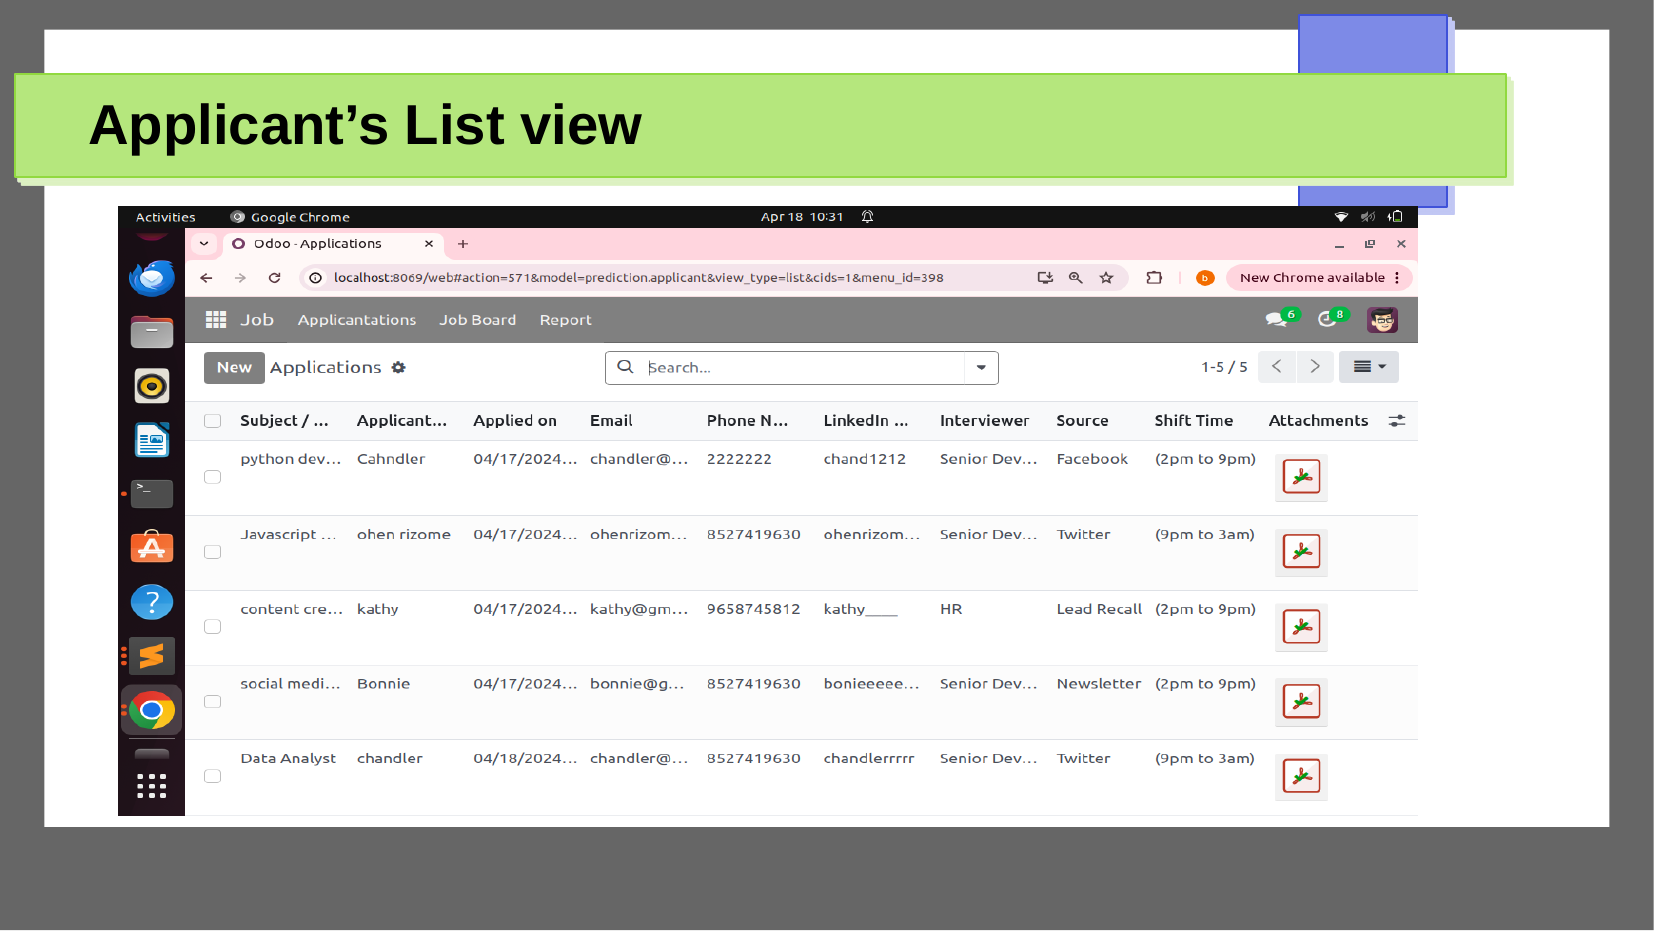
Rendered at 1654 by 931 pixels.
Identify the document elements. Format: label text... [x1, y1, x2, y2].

title Applicant’s List view [88, 73, 1506, 178]
picture [118, 206, 1418, 816]
